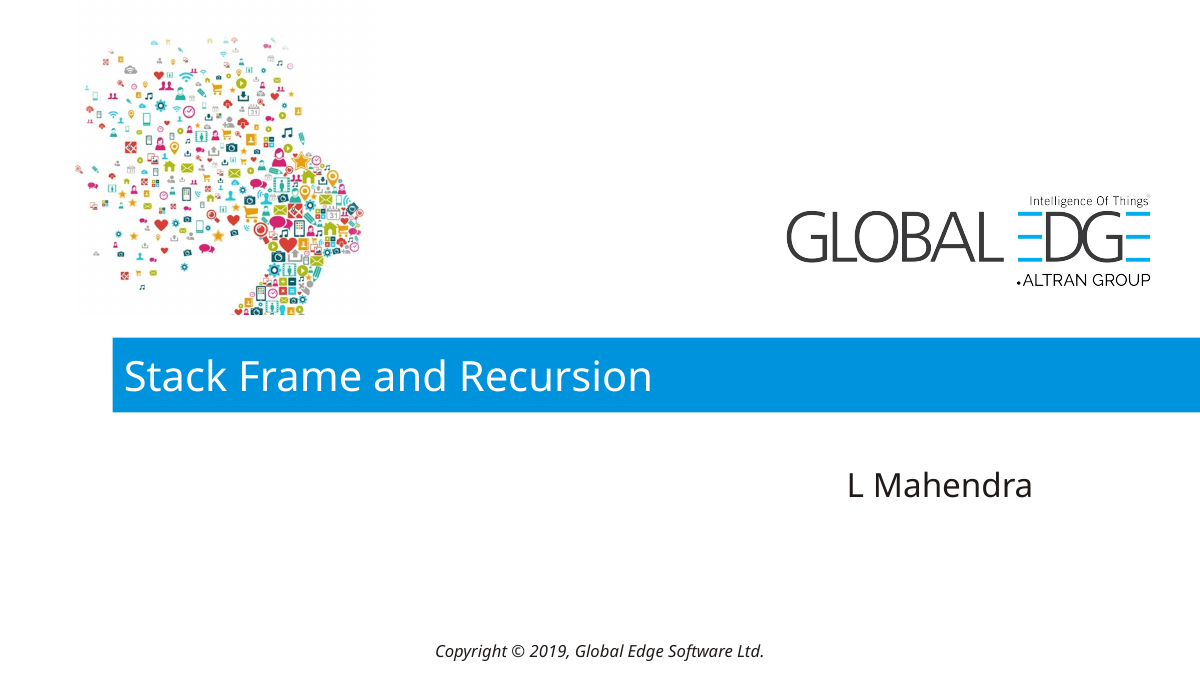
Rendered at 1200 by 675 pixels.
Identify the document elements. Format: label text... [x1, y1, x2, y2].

list L Mahendra [755, 436, 1152, 532]
picture [75, 0, 377, 315]
title Stack Frame and Recursion [112, 337, 1200, 413]
picture [779, 184, 1158, 296]
